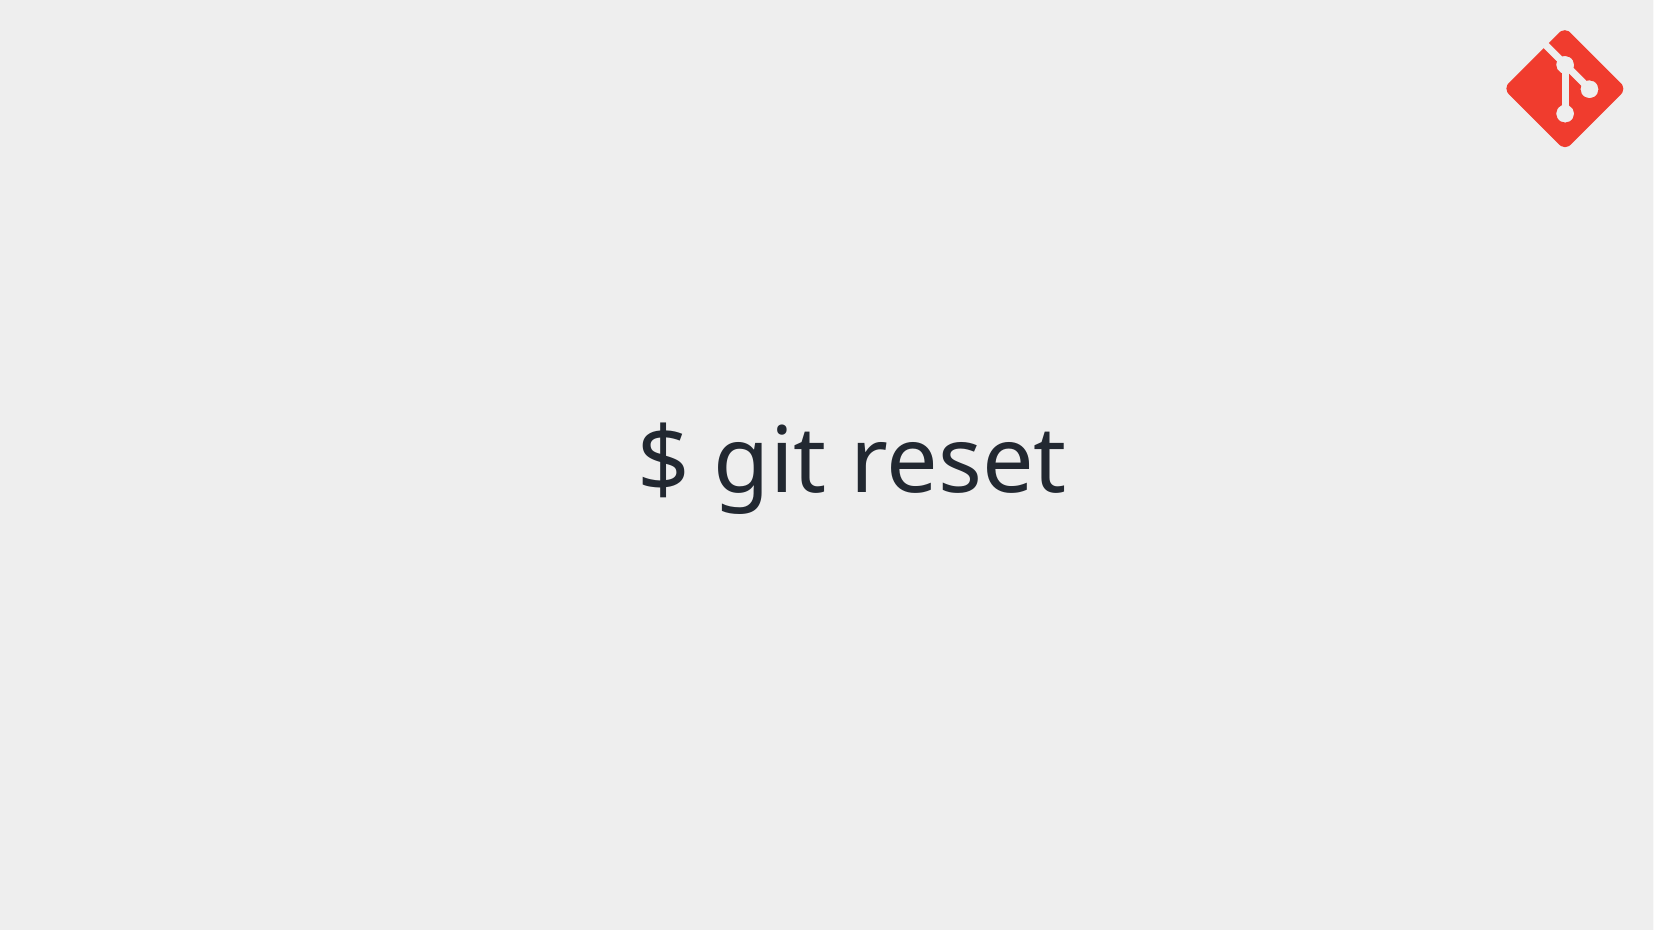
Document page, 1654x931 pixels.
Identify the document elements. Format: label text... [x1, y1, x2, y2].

title $ git reset [169, 116, 1536, 798]
picture [1505, 29, 1625, 148]
